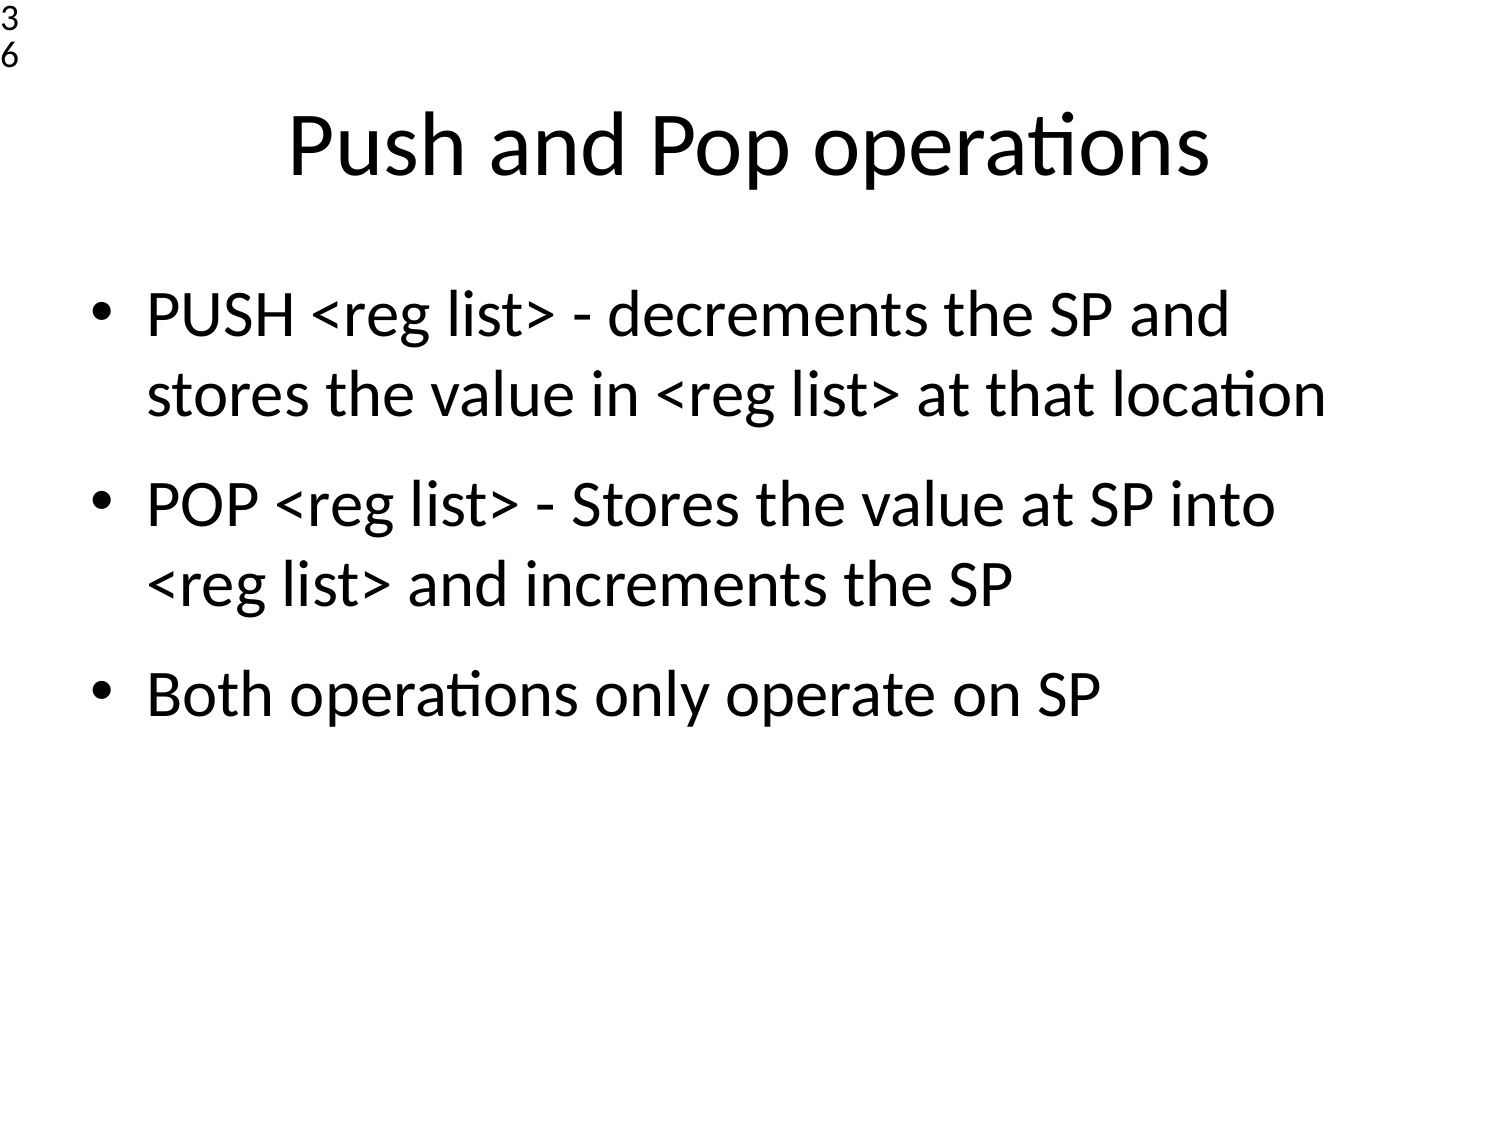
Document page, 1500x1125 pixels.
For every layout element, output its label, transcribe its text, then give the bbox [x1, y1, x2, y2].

list PUSH <reg list> - decrements the SP and stores the value in <reg list> at that location POP <reg list> - Stores the value at SP into <reg list> and increments the SP Both operations only operate on SP [75, 262, 1425, 1005]
title Push and Pop operations [75, 45, 1425, 233]
